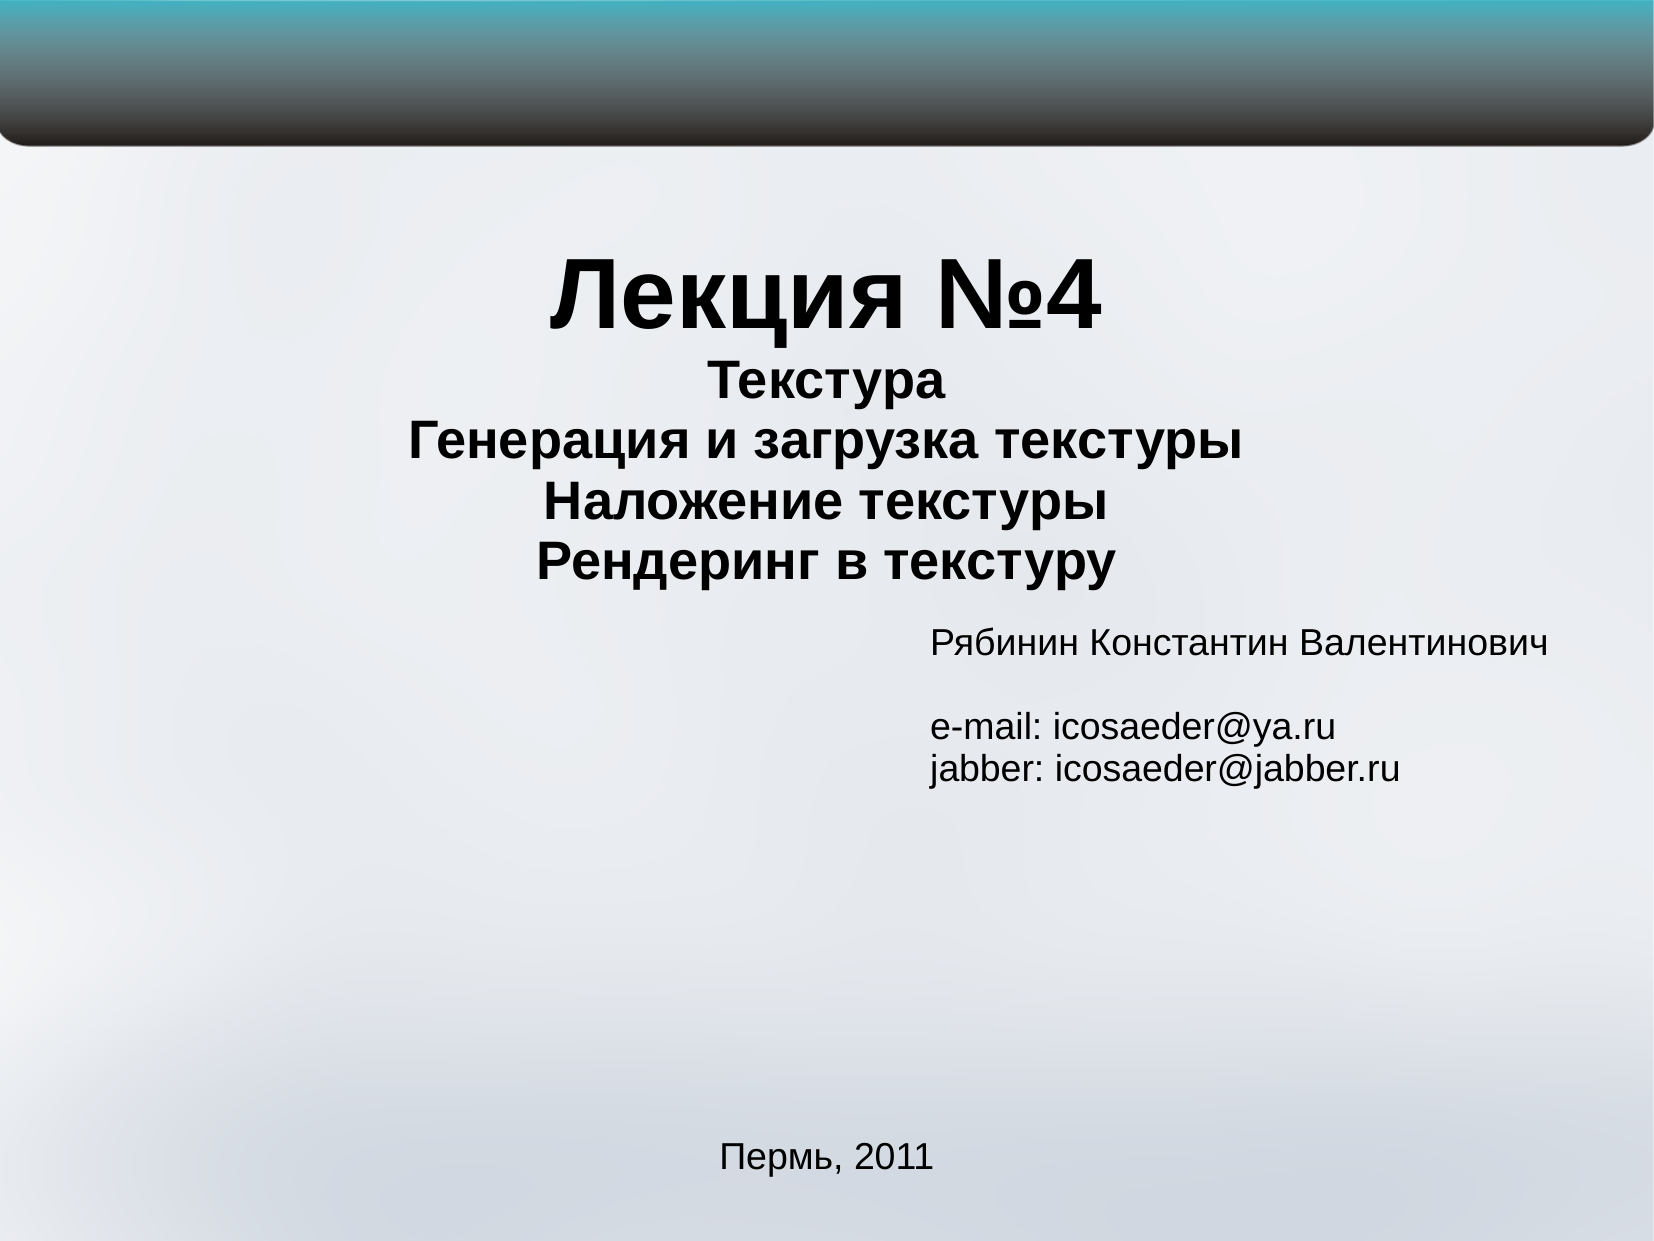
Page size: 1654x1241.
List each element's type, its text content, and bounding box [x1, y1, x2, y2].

text_box Пермь, 2011 [590, 1127, 1063, 1185]
text_box Лекция №4 Текстура Генерация и загрузка текстуры Наложение текстуры Рендеринг в текстуру [147, 230, 1506, 599]
picture [0, 0, 1654, 1241]
text_box Рябинин Константин Валентинович e-mail: icosaeder@ya.ru jabber: icosaeder@jabber.ru [915, 614, 1595, 797]
